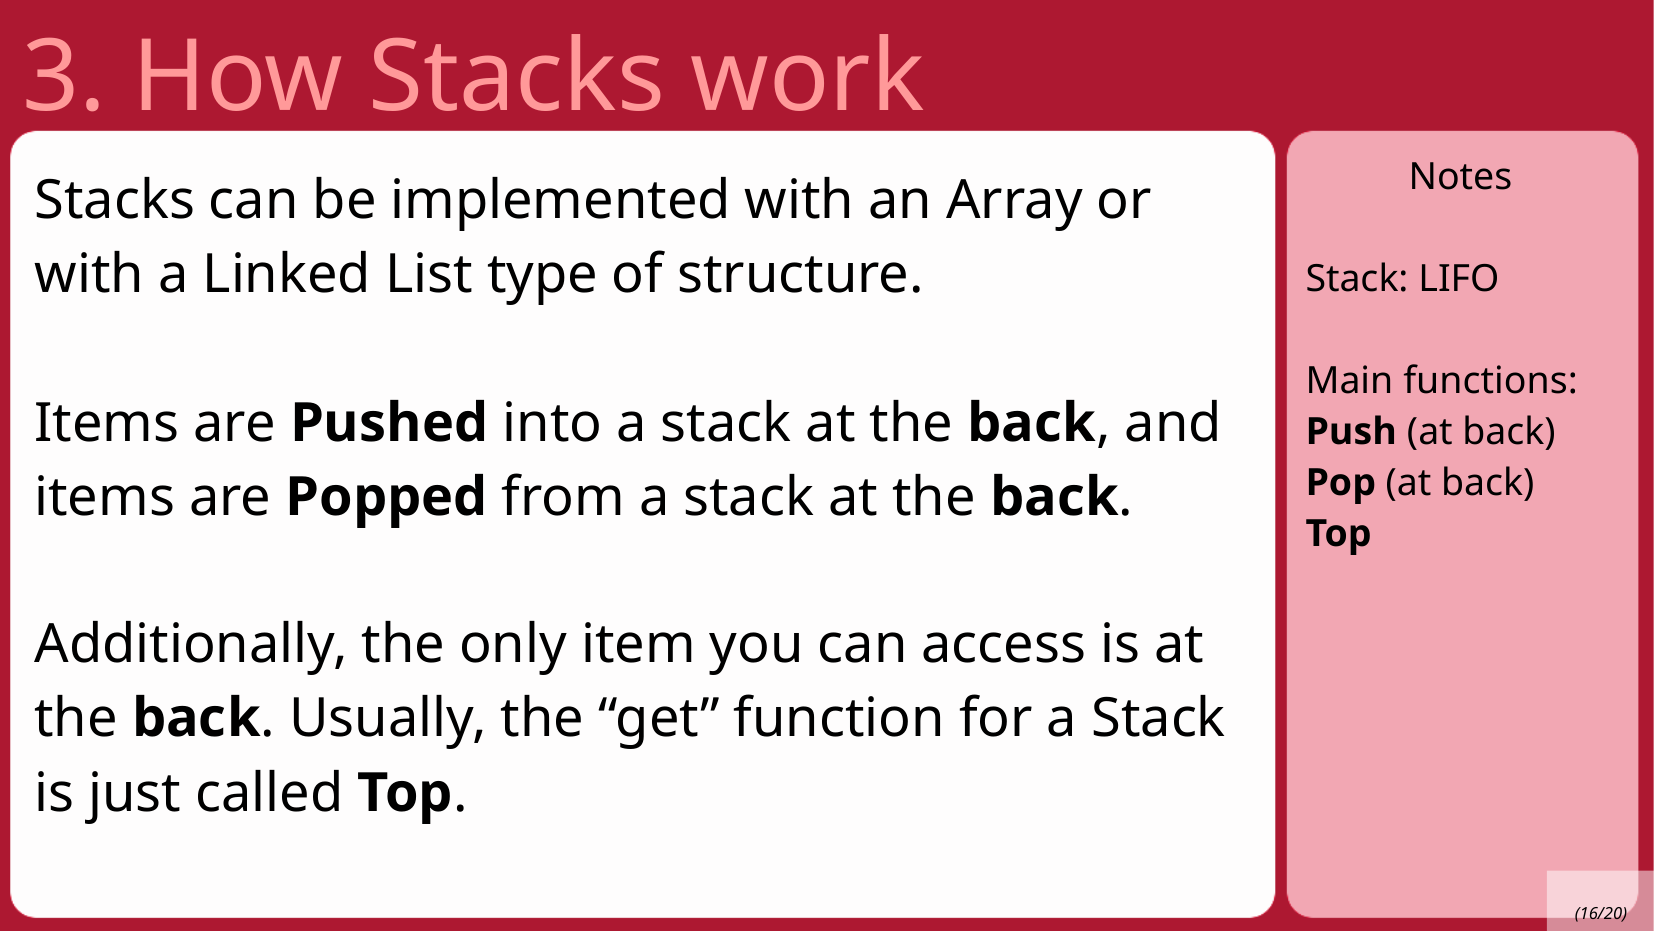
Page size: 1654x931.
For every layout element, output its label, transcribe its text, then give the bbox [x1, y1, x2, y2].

text_box Stacks can be implemented with an Array or with a Linked List type of structure. Items are Pushed into a stack at the back, and items are Popped from a stack at the back. Additionally, the only item you can access is at the back. Usually, the “get” function for a Stack is just called Top. [34, 160, 1248, 708]
title 3. How Stacks work [22, 7, 1511, 136]
text_box Notes Stack: LIFO Main functions: Push (at back) Pop (at back) Top [1290, 141, 1631, 494]
picture [0, 0, 1654, 931]
text_box (<number>/20) [1546, 877, 1654, 931]
